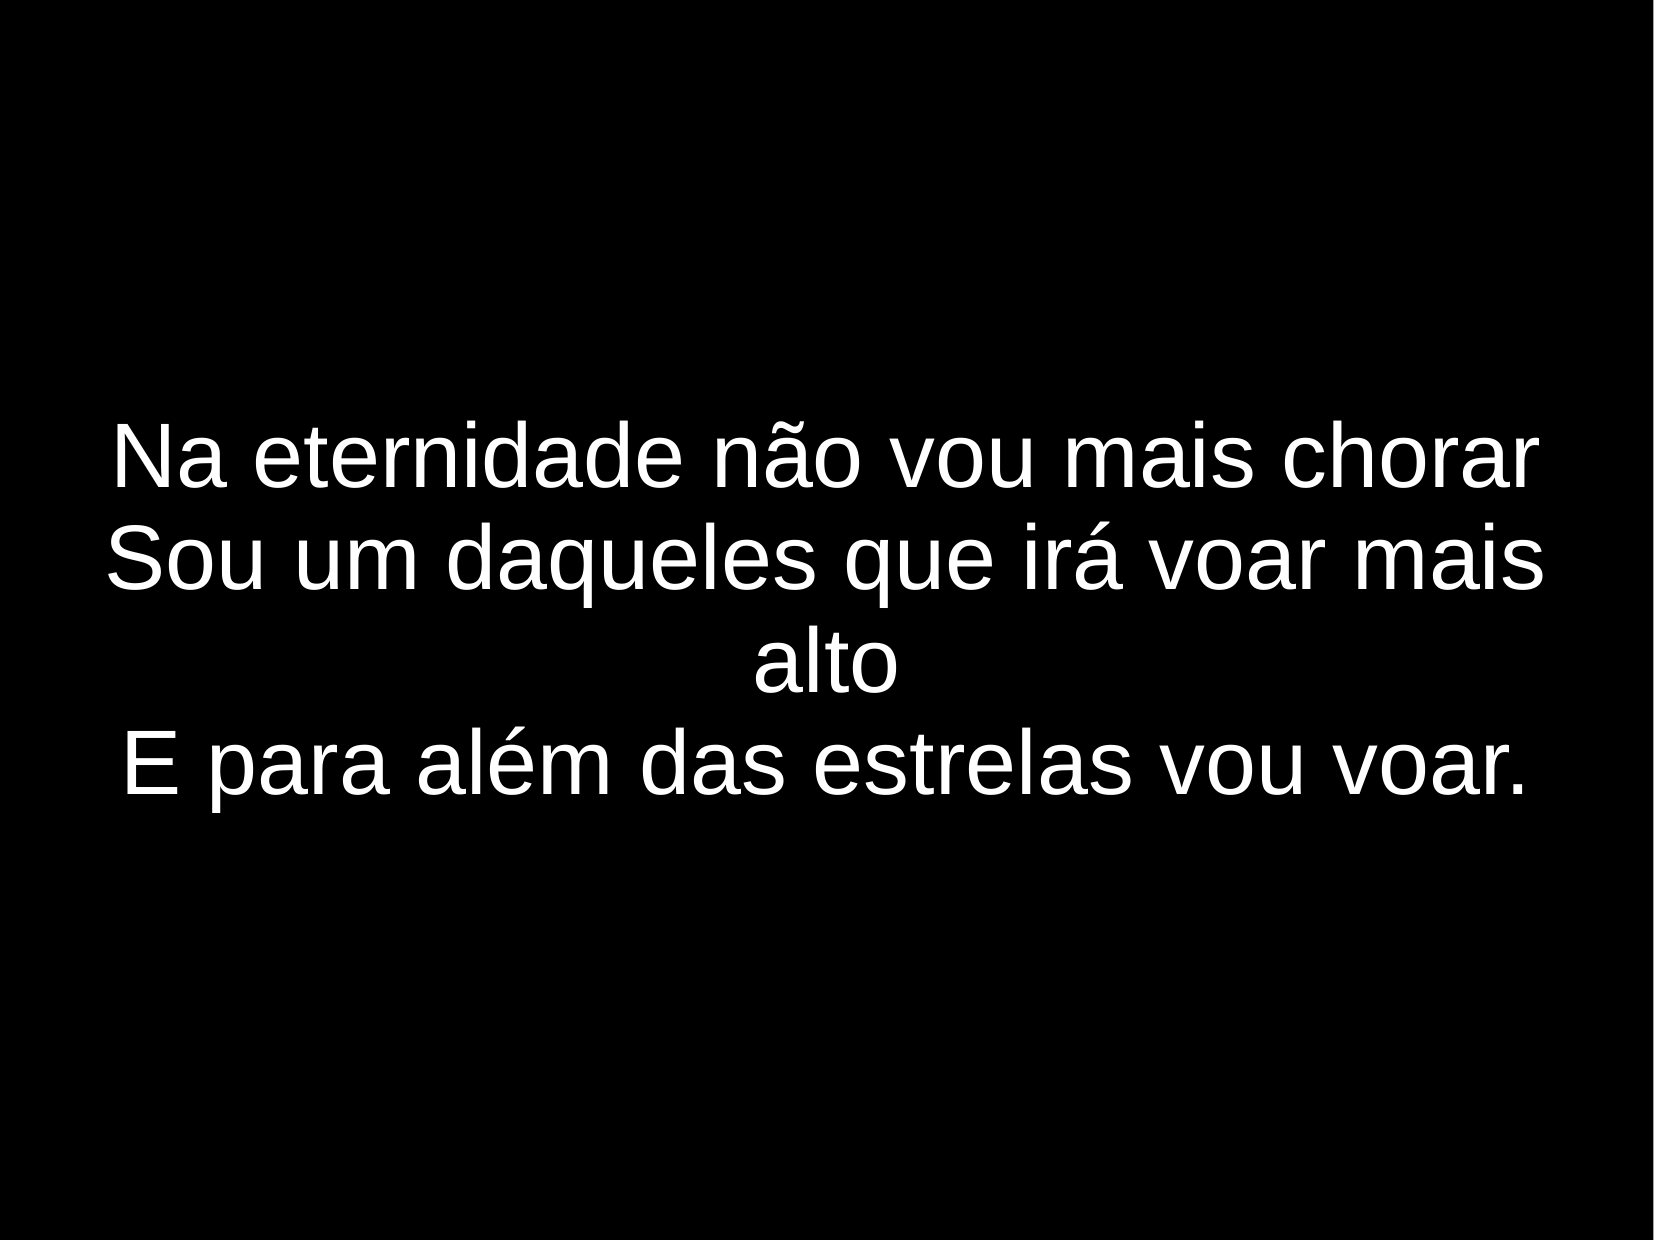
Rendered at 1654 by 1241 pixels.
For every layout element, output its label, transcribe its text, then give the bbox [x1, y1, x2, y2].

subtitle Na eternidade não vou mais chorar Sou um daqueles que irá voar mais alto E para além das estrelas vou voar. [82, 49, 1571, 1170]
